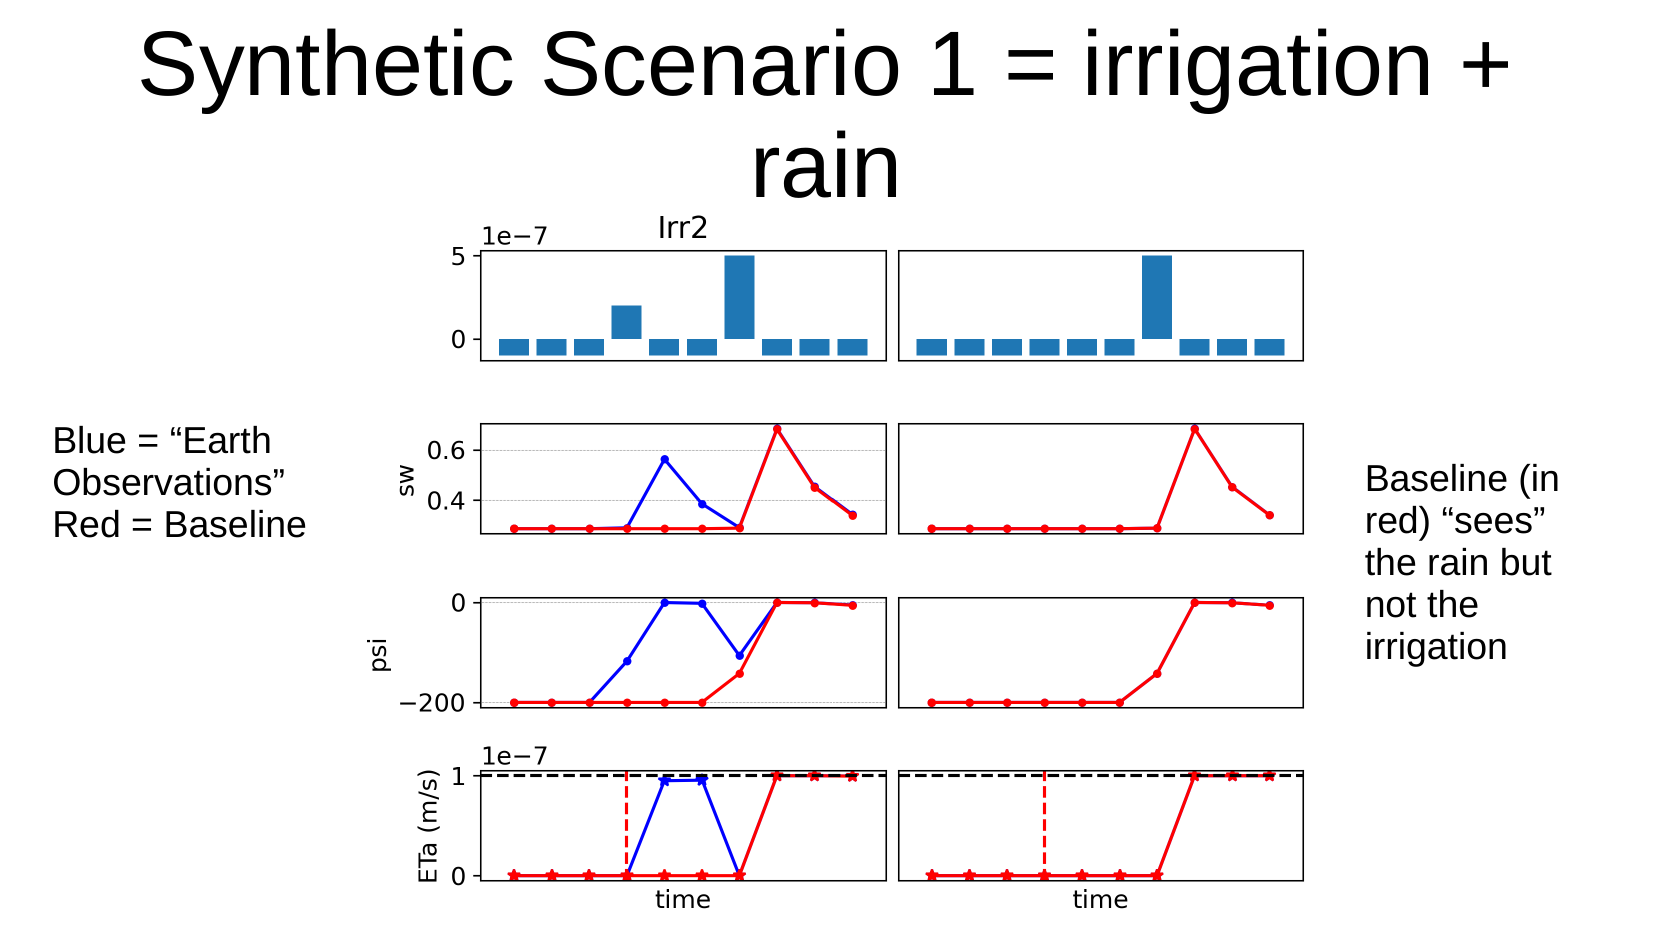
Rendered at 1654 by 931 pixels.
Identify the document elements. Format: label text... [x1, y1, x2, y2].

picture [352, 205, 1313, 926]
text_box Blue = “Earth Observations” Red = Baseline [37, 412, 413, 596]
text_box Baseline (in red) “sees” the rain but not the irrigation [1350, 450, 1613, 675]
title Synthetic Scenario 1 = irrigation + rain [82, 12, 1571, 218]
